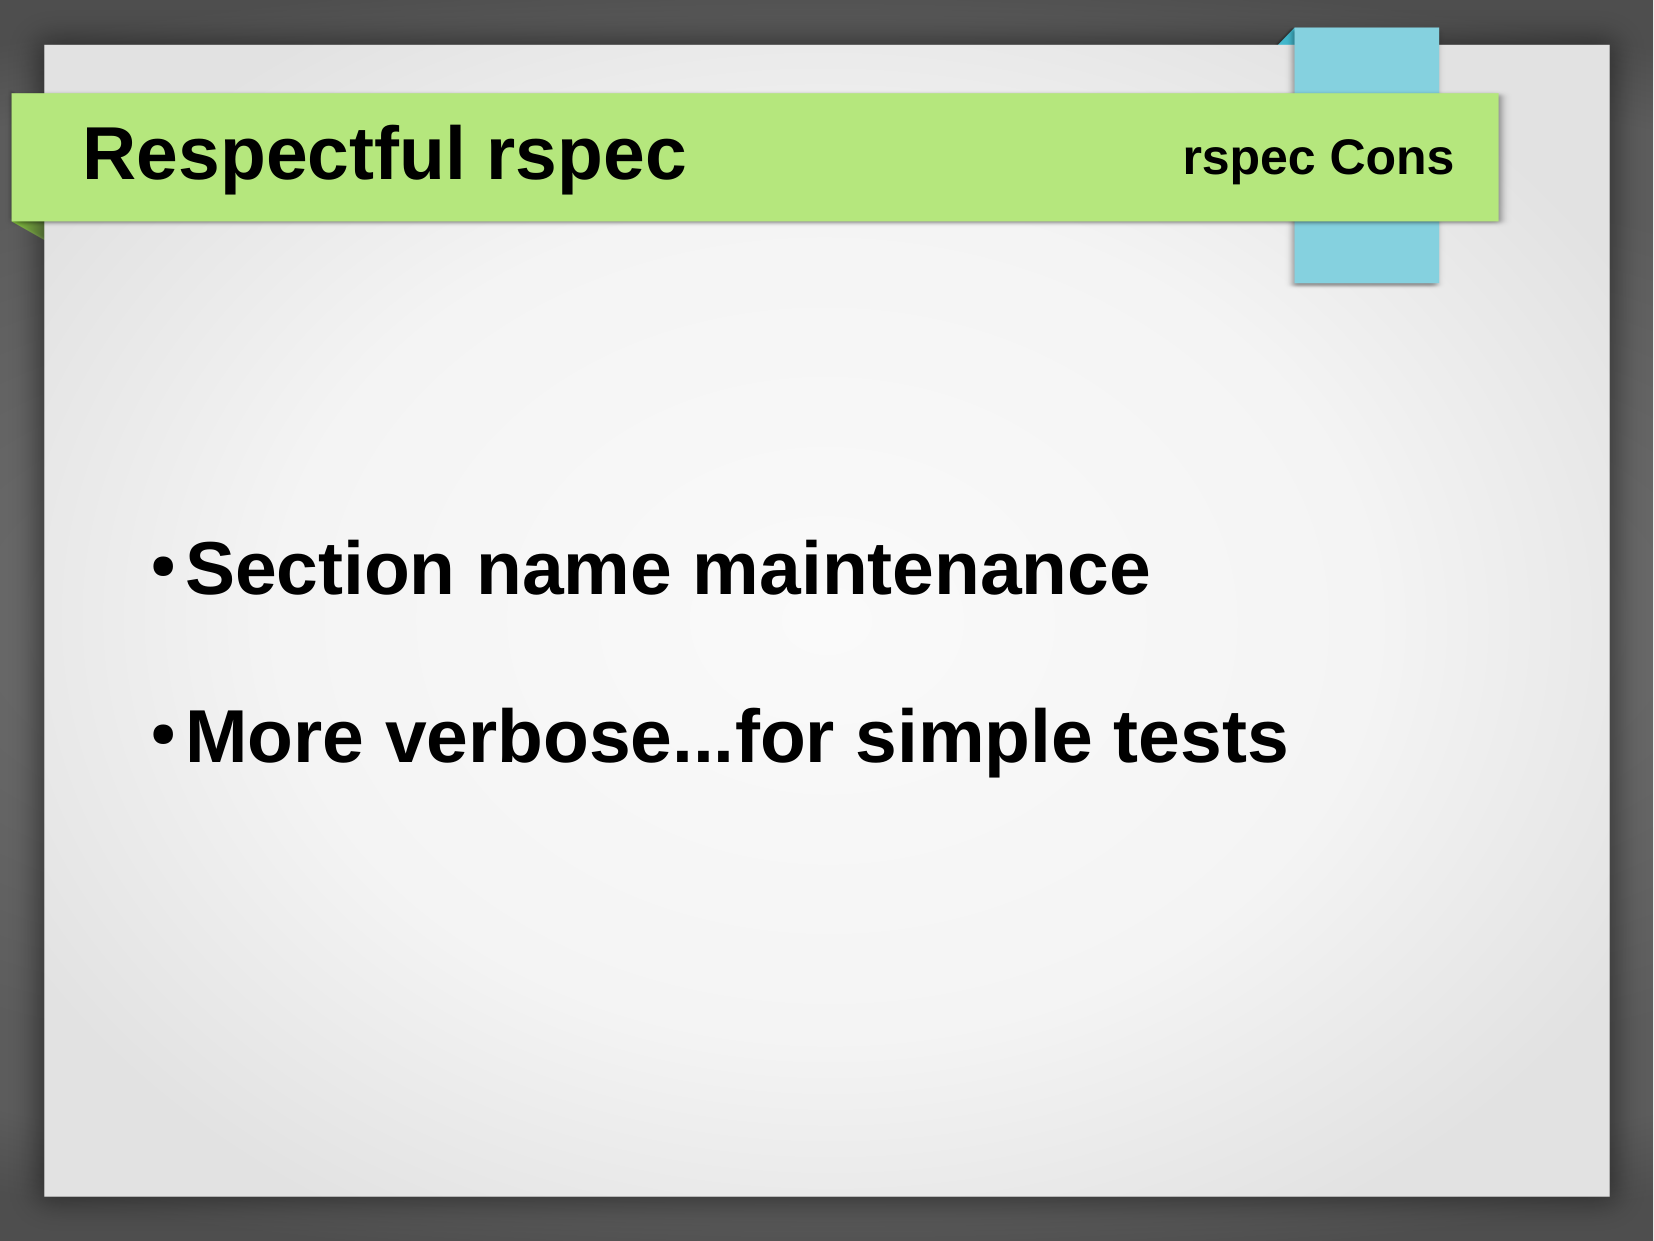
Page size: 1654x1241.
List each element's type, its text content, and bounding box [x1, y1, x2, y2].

text_box Section name maintenance More verbose...for simple tests [135, 435, 1516, 702]
title Respectful rspec [82, 94, 705, 213]
picture [0, 0, 1654, 1241]
title rspec Cons [869, 97, 1455, 216]
